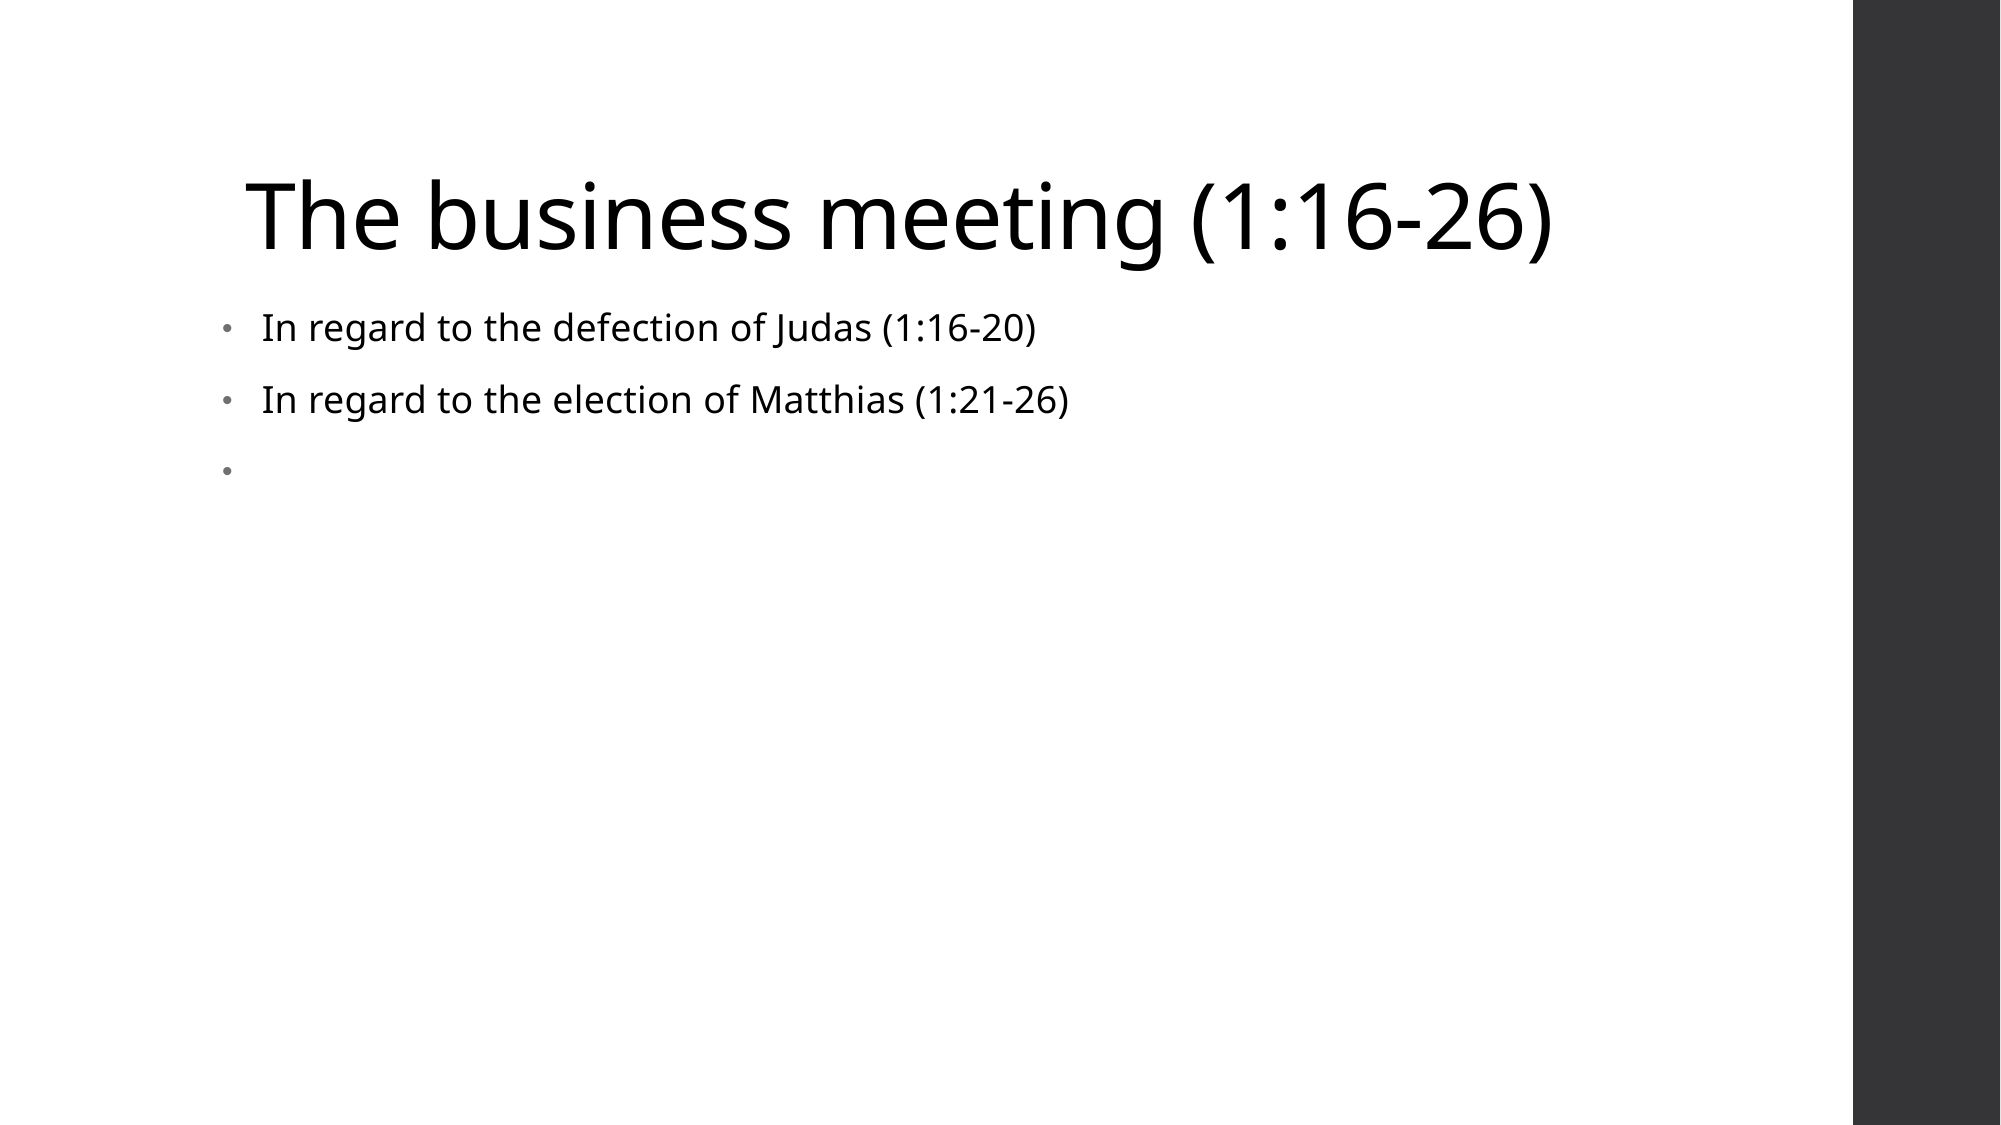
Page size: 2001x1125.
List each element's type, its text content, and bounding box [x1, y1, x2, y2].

title The business meeting (1:16-26) [206, 60, 1797, 278]
list In regard to the defection of Judas (1:16-20) In regard to the election of Matthias (1:21-26) [206, 299, 1617, 1014]
